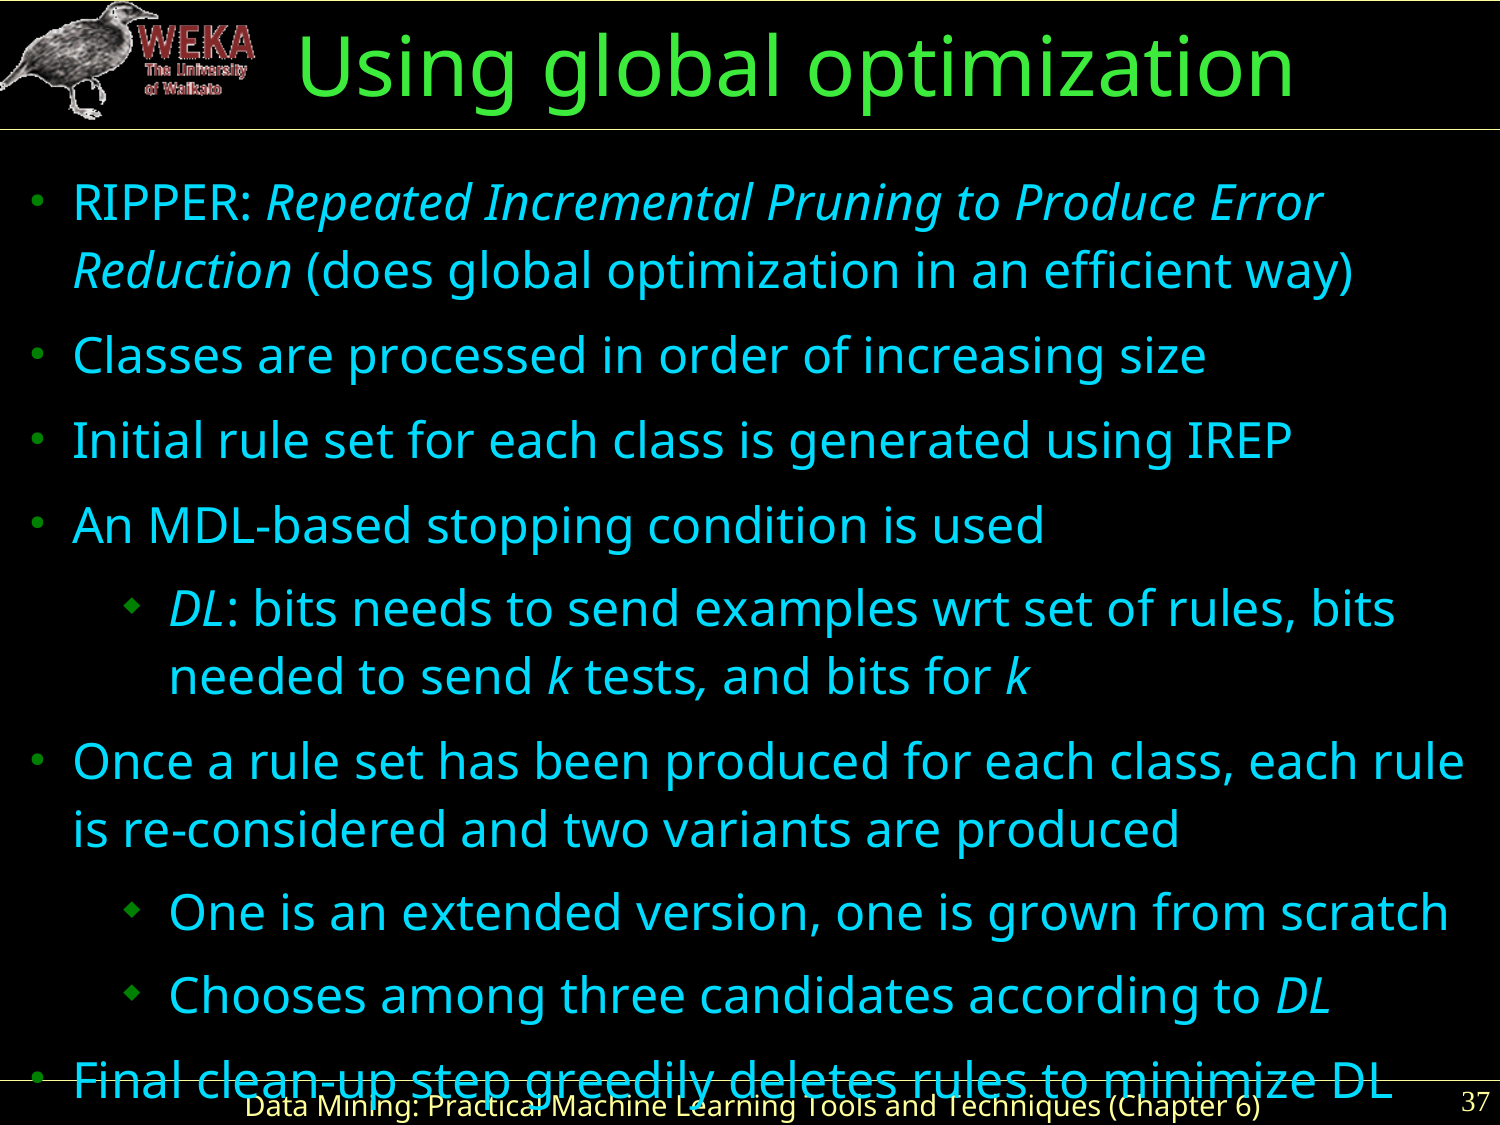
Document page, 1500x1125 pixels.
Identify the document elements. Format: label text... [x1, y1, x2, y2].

picture [0, 1, 266, 129]
title Using global optimization [295, 0, 1486, 159]
list RIPPER: Repeated Incremental Pruning to Produce Error Reduction (does global optimization in an efficient way) Classes are processed in order of increasing size Initial rule set for each class is generated using IREP An MDL-based stopping condition is used DL: bits needs to send examples wrt set of rules, bits needed to send k tests, and bits for k Once a rule set has been produced for each class, each rule is re-considered and two variants are produced One is an extended version, one is grown from scratch Chooses among three candidates according to DL Final clean-up step greedily deletes rules to minimize DL [29, 167, 1500, 1054]
